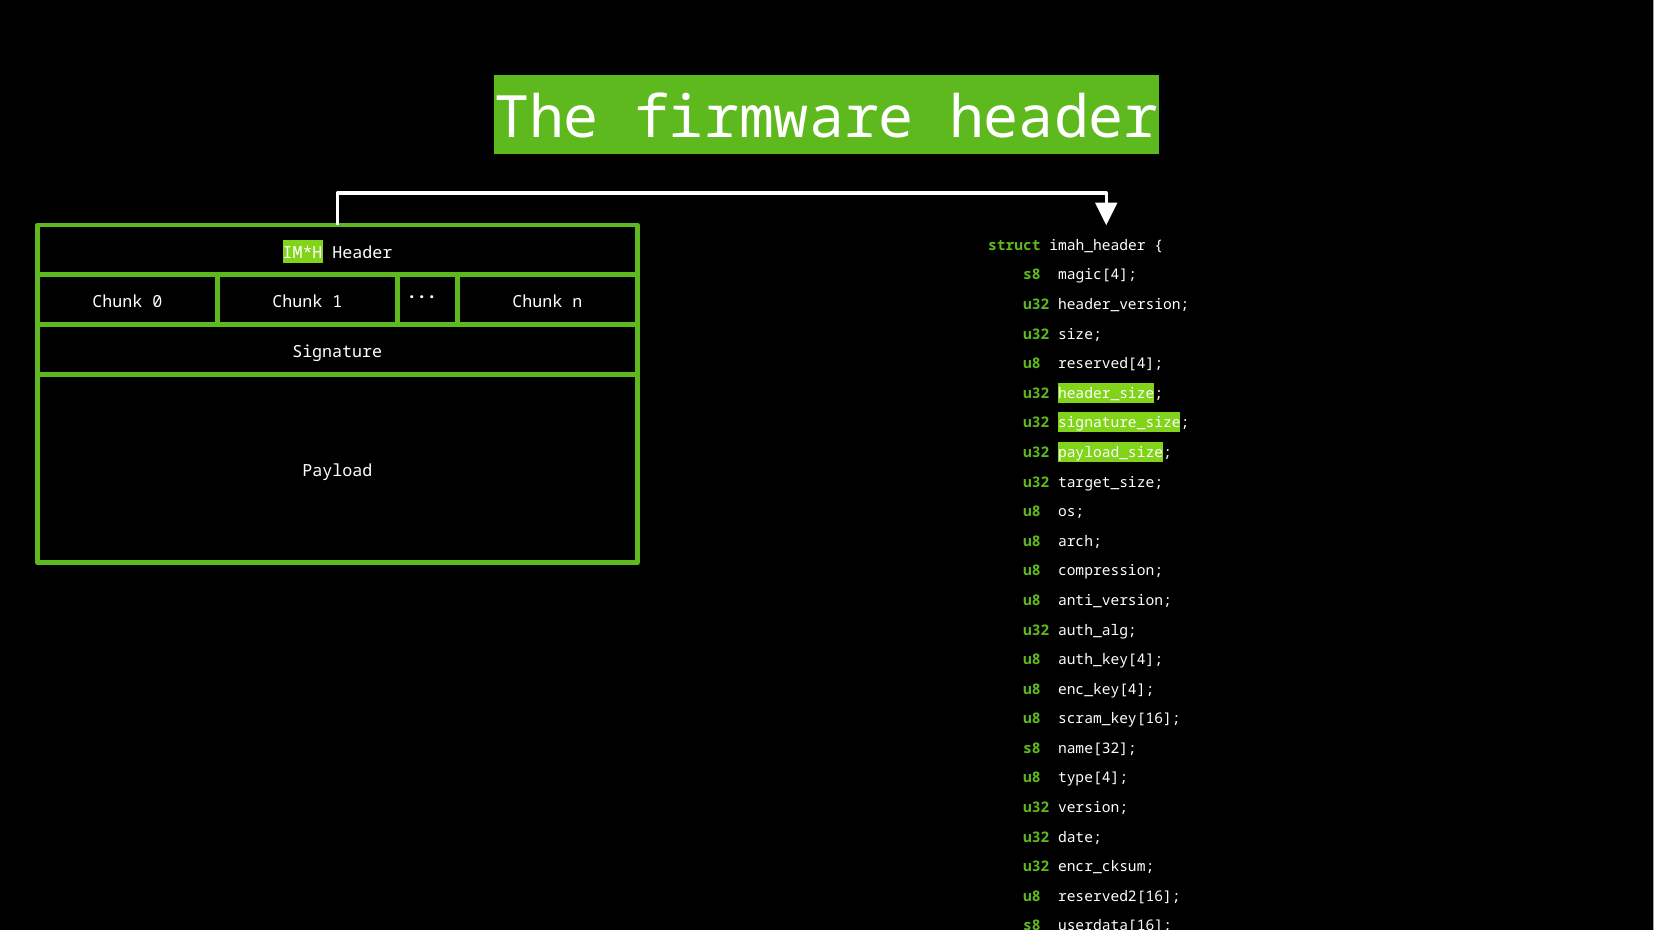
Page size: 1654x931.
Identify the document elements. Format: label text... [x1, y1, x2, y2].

text_box Payload [37, 374, 638, 563]
text_box Chunk n [467, 274, 638, 324]
text_box Signature [37, 324, 638, 374]
text_box Chunk 1 [217, 274, 398, 324]
text_box ... [406, 263, 467, 324]
text_box struct imah_header { s8 magic[4]; u32 header_version; u32 size; u8 reserved[4]; u32 header_size; u32 signature_size; u32 payload_size; u32 target_size; u8 os; u8 arch; u8 compression; u8 anti_version; u32 auth_alg; u8 auth_key[4]; u8 enc_key[4]; u8 scram_key[16]; s8 name[32]; u8 type[4]; u32 version; u32 date; u32 encr_cksum; u8 reserved2[16]; s8 userdata[16]; u8 entry[8]; u32 plain_cksum; u32 chunk_num; u8 payload_digest[32]; }; [712, 225, 1500, 858]
title The firmware header [82, 37, 1571, 193]
text_box IM*H Header [37, 225, 638, 275]
text_box Chunk 0 [37, 274, 217, 324]
